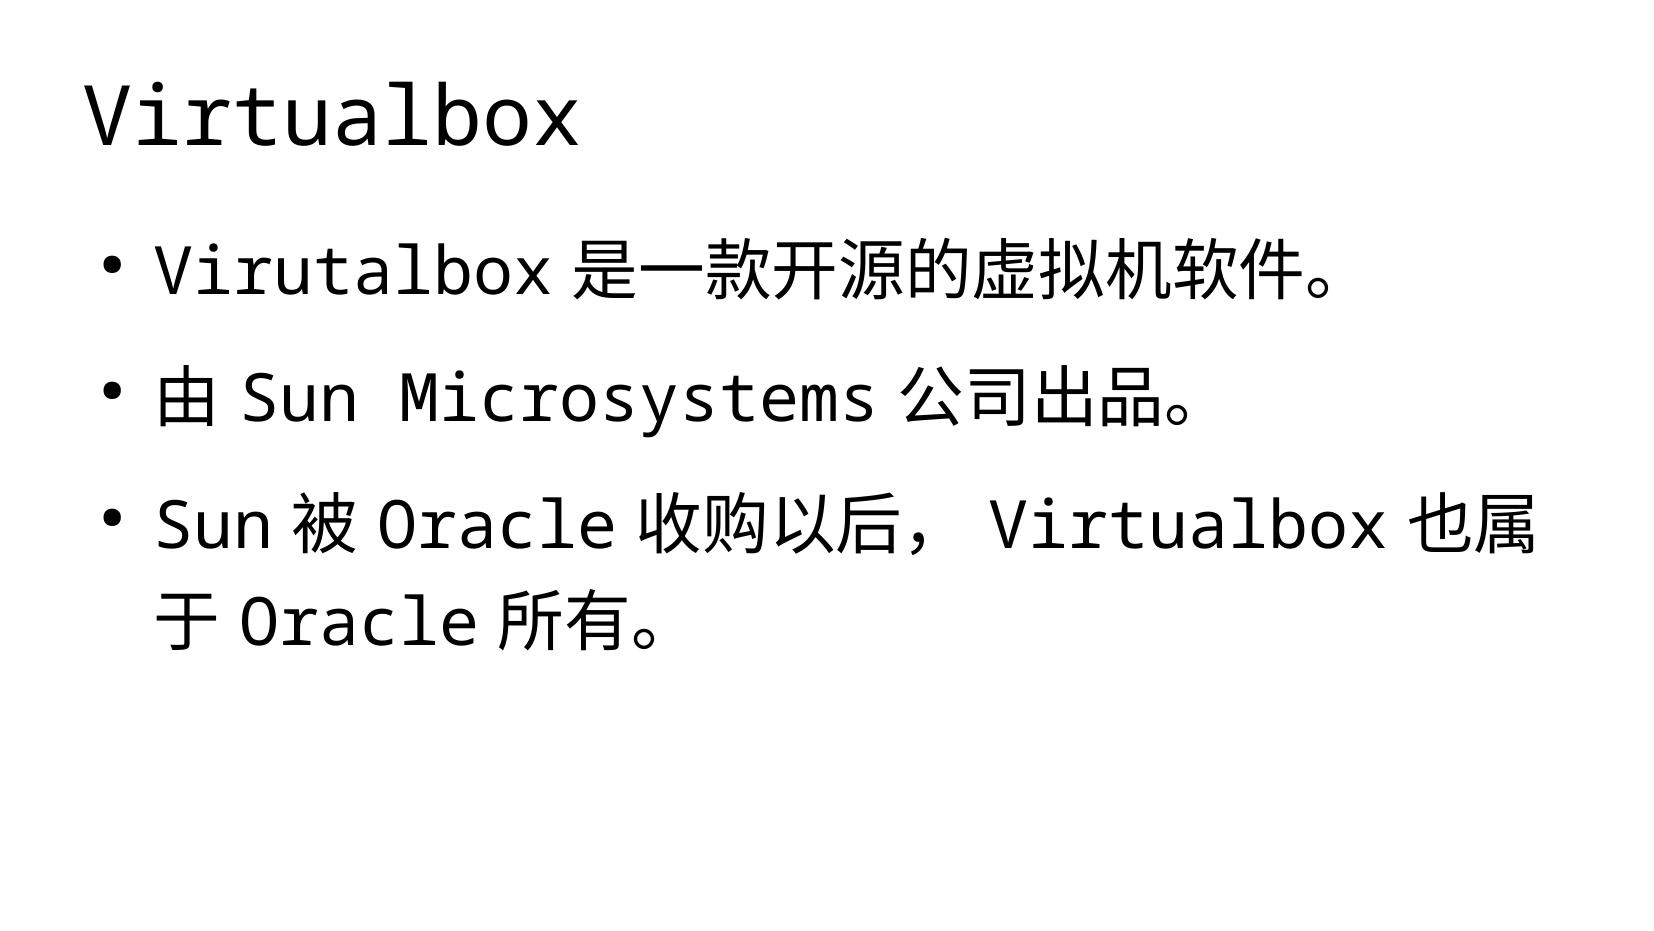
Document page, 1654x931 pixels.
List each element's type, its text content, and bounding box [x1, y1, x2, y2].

list Virutalbox是一款开源的虚拟机软件。 由Sun Microsystems公司出品。 Sun被Oracle收购以后，Virtualbox也属于Oracle所有。 [82, 217, 1571, 827]
title Virtualbox [82, 37, 1571, 189]
